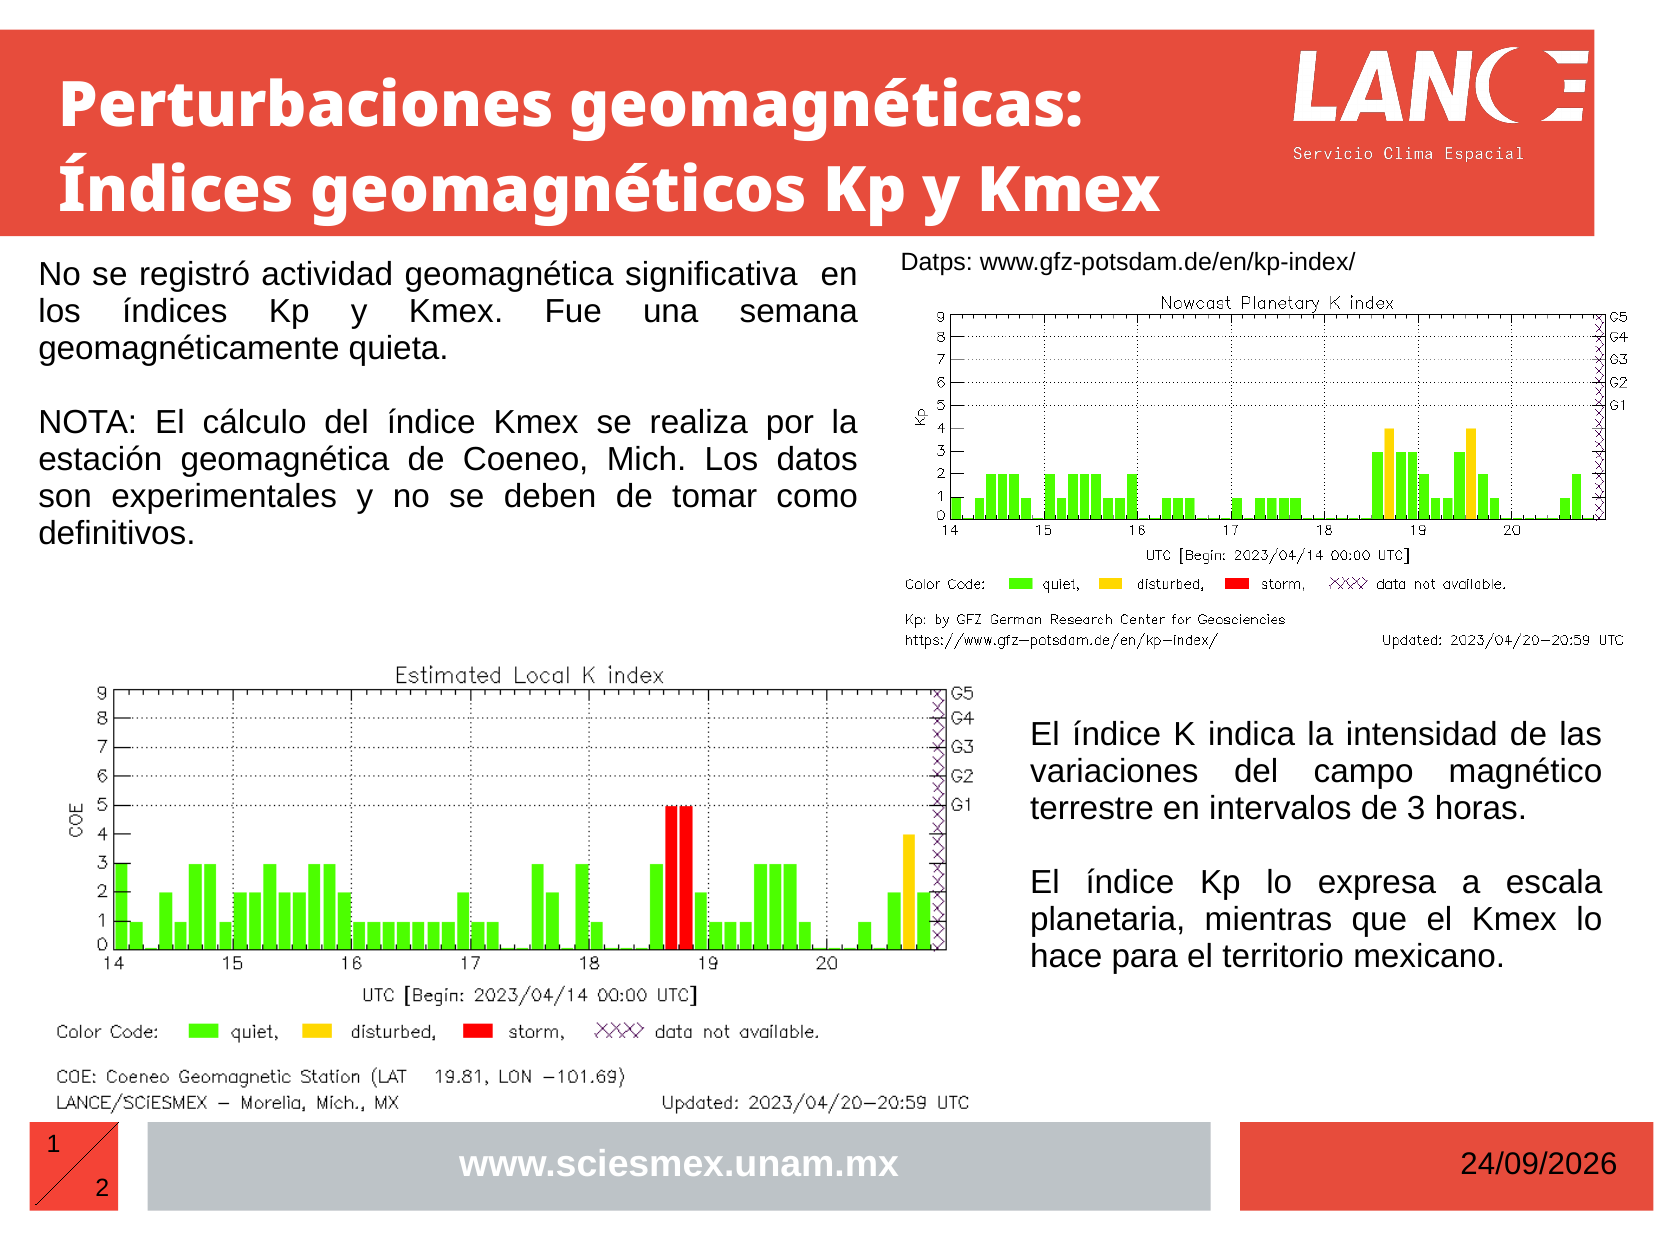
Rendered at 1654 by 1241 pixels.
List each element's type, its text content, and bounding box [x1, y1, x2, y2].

text_box No se registró actividad geomagnética significativa en los índices Kp y Kmex. Fue una semana geomagnéticamente quieta. NOTA: El cálculo del índice Kmex se realiza por la estación geomagnética de Coeneo, Mich. Los datos son experimentales y no se deben de tomar como definitivos. [23, 248, 875, 650]
picture [47, 277, 1642, 1116]
picture [1293, 47, 1589, 162]
text_box <número> [31, 1122, 176, 1170]
text_box 20/04/2023 [1424, 1122, 1654, 1205]
text_box Datps: www.gfz-potsdam.de/en/kp-index/ [885, 240, 1654, 284]
title Perturbaciones geomagnéticas: Índices geomagnéticos Kp y Kmex [59, 59, 1312, 207]
text_box 2 [35, 1151, 125, 1209]
text_box www.sciesmex.unam.mx [153, 1122, 1205, 1205]
text_box El índice K indica la intensidad de las variaciones del campo magnético terrestre en intervalos de 3 horas. El índice Kp lo expresa a escala planetaria, mientras que el Kmex lo hace para el territorio mexicano. [1015, 707, 1619, 1052]
